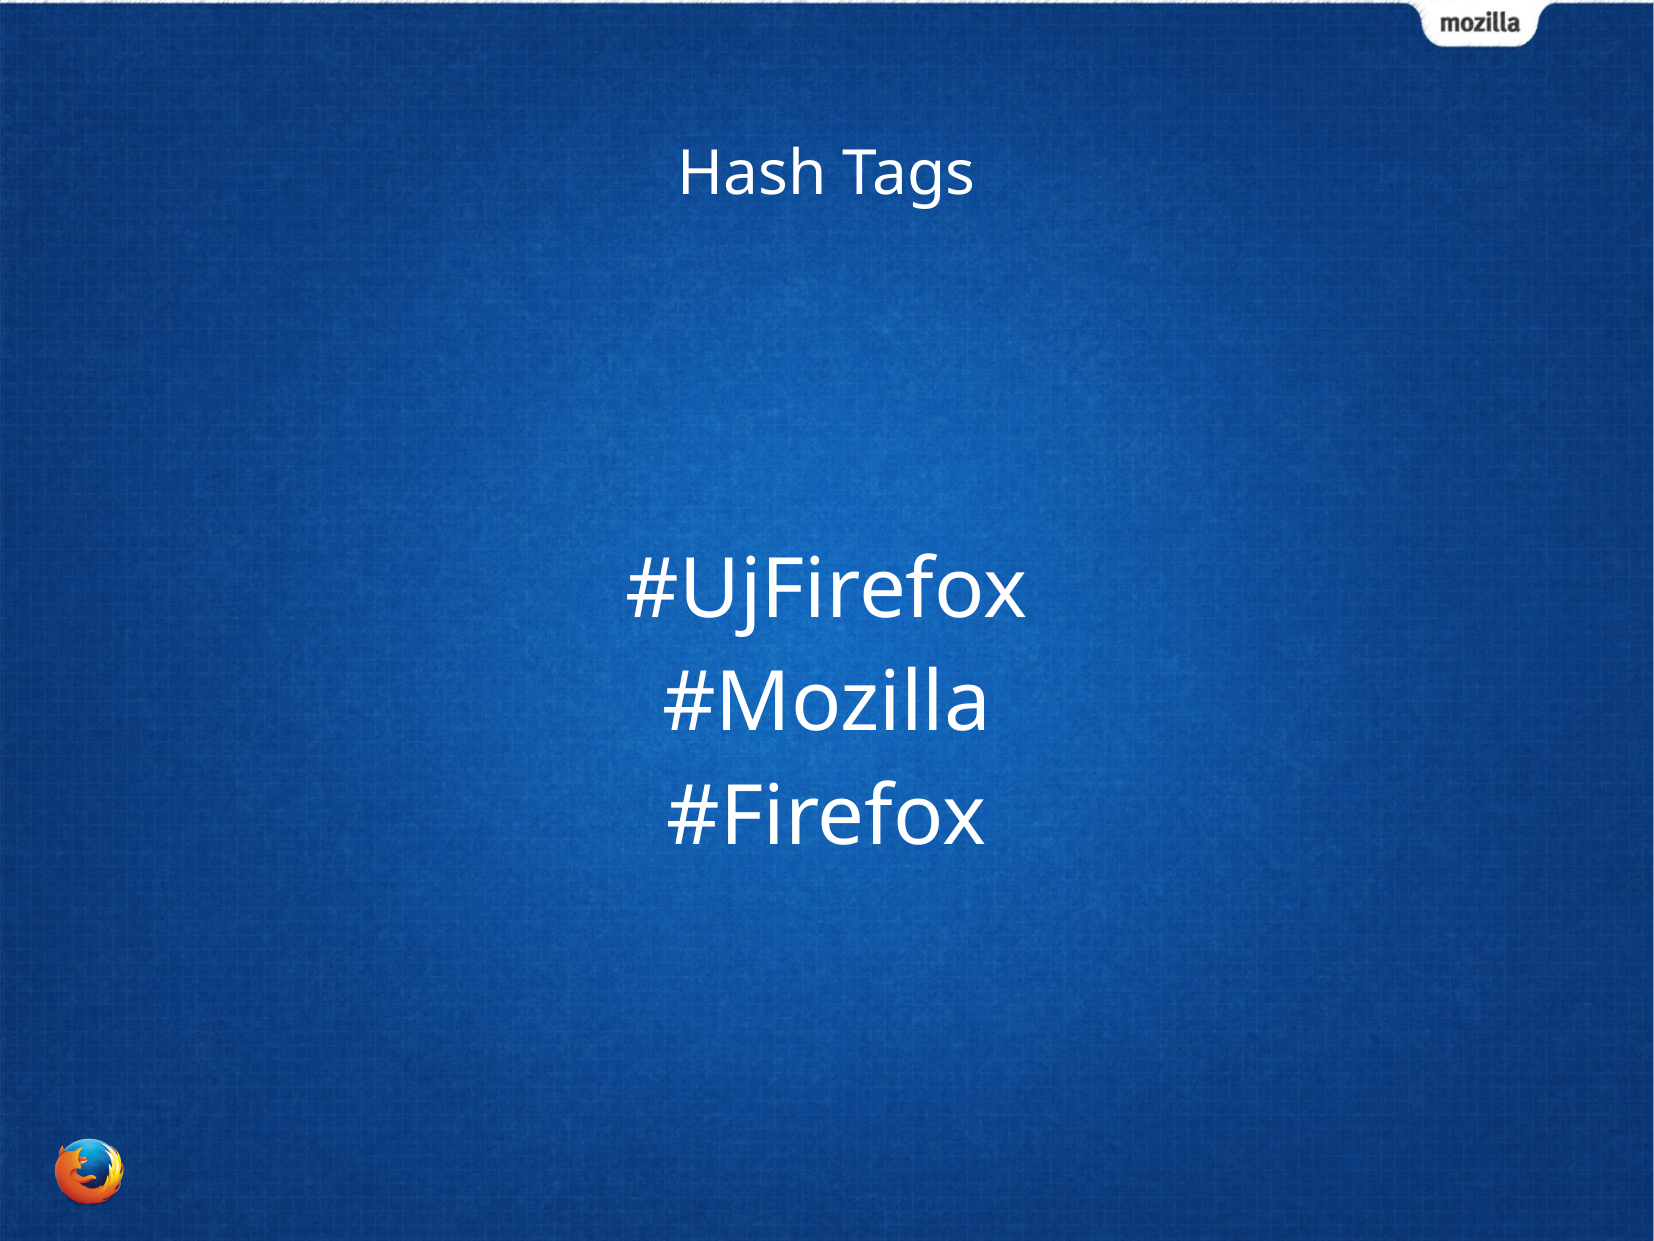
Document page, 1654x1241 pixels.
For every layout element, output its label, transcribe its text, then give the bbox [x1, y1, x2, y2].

subtitle #UjFirefox #Mozilla #Firefox [82, 289, 1571, 1108]
title Hash Tags [82, 49, 1571, 257]
picture [0, 0, 1654, 1241]
